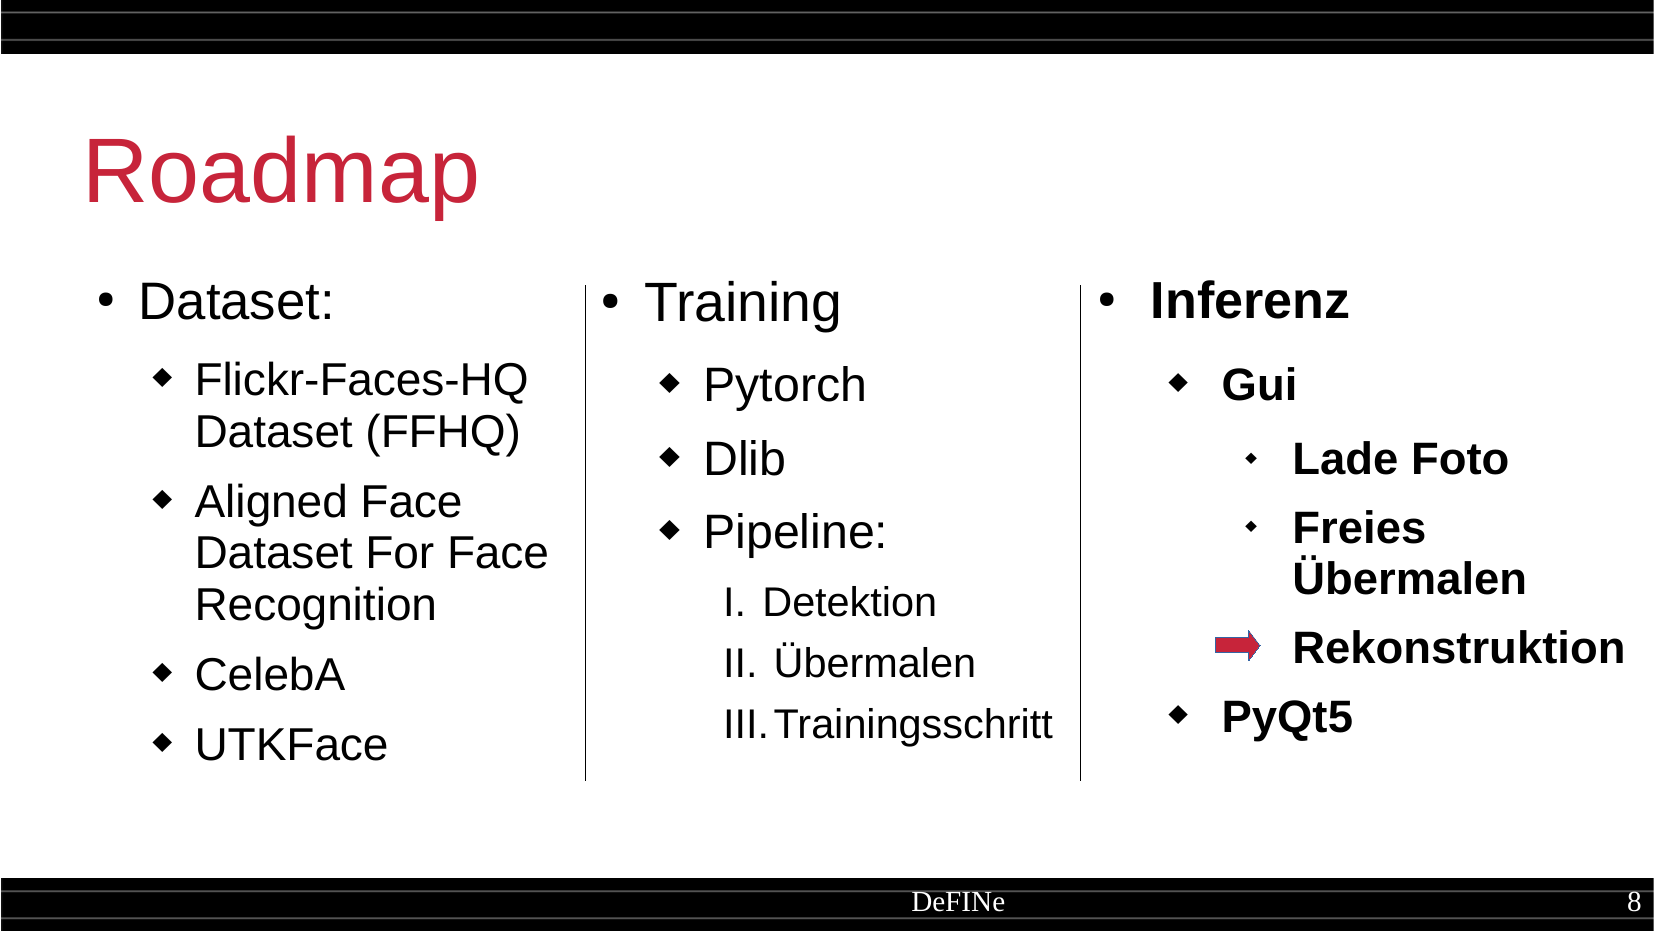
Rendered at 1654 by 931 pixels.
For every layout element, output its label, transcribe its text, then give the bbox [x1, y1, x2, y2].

picture [1, 0, 1654, 54]
text_box [1215, 630, 1261, 661]
title Roadmap [82, 92, 1571, 249]
list Inferenz Gui Lade Foto Freies Übermalen Rekonstruktion PyQt5 [1080, 271, 1644, 781]
picture [1, 878, 1654, 931]
list Training Pytorch Dlib Pipeline: Detektion Übermalen Trainingsschritt [585, 271, 1065, 781]
list Dataset: Flickr-Faces-HQ Dataset (FFHQ) Aligned Face Dataset For Face Recognition CelebA UTKFace [82, 271, 562, 811]
